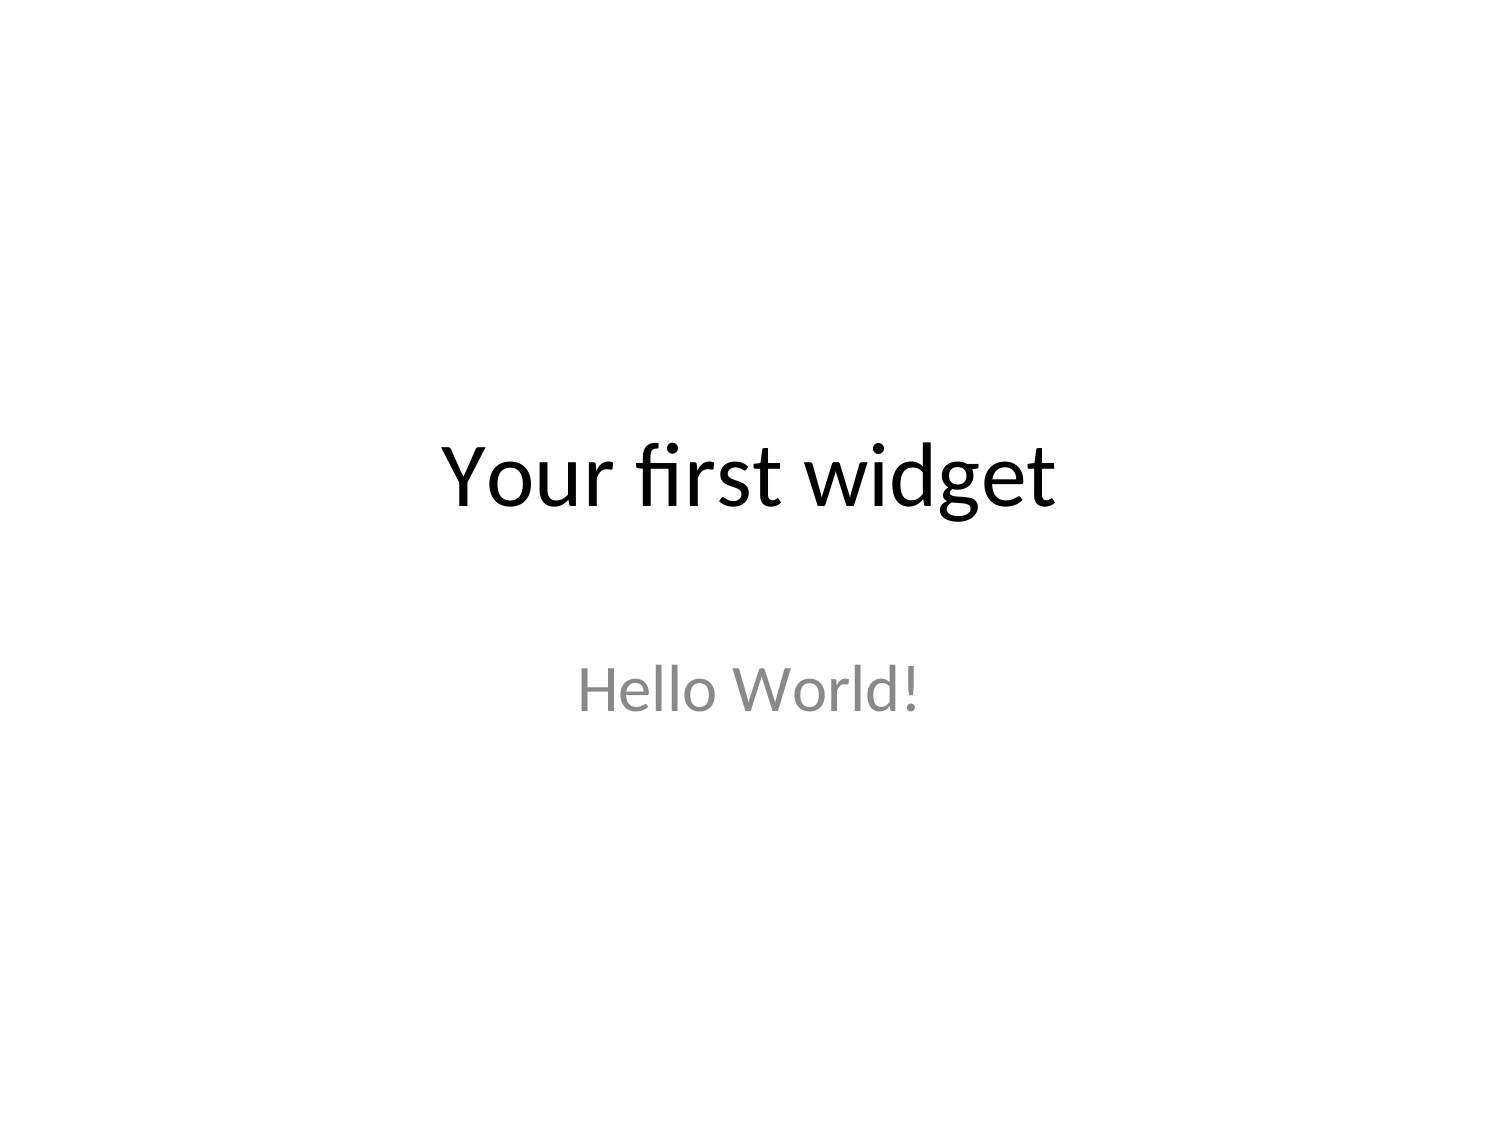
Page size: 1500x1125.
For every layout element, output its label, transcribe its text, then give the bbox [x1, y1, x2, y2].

title Your first widget [112, 349, 1388, 591]
text_box Hello World! [225, 637, 1276, 926]
